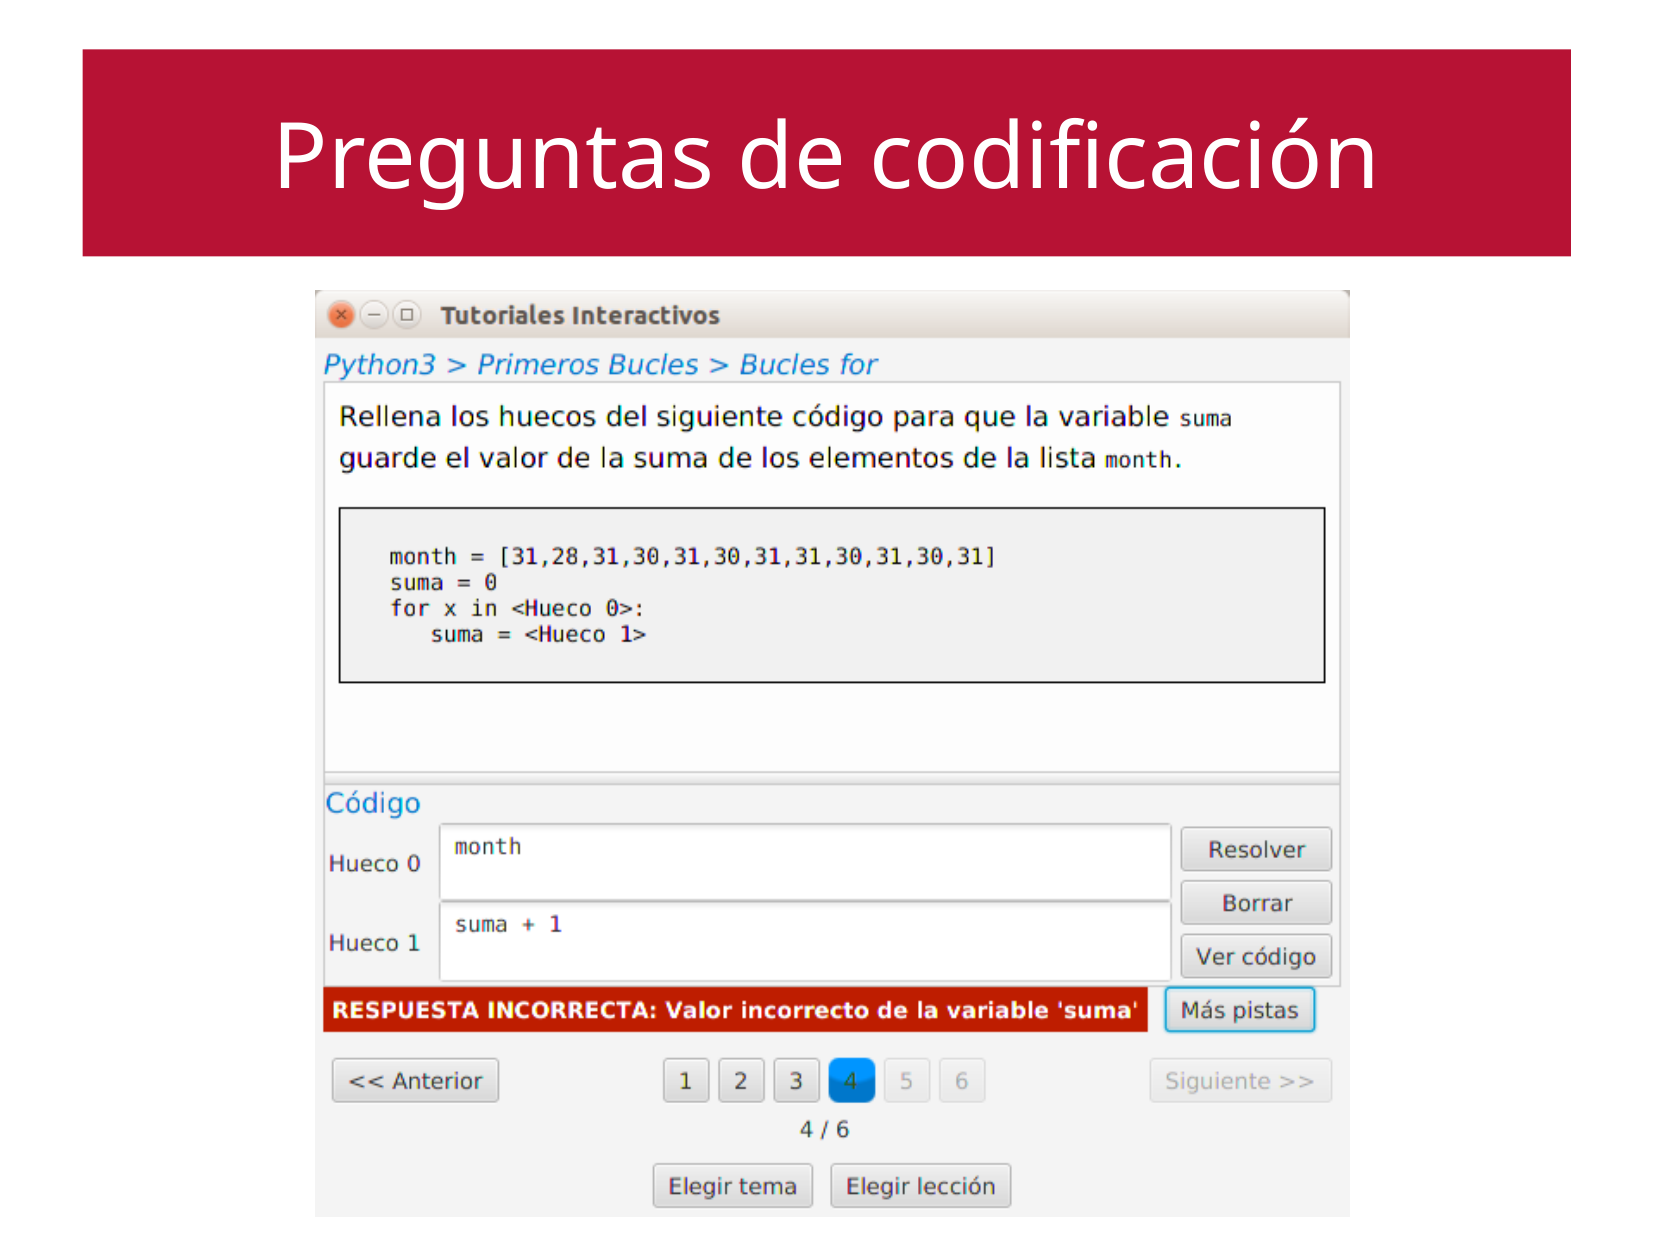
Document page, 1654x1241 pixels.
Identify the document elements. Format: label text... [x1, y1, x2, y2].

title Preguntas de codificación [82, 49, 1571, 257]
picture [315, 290, 1350, 1217]
